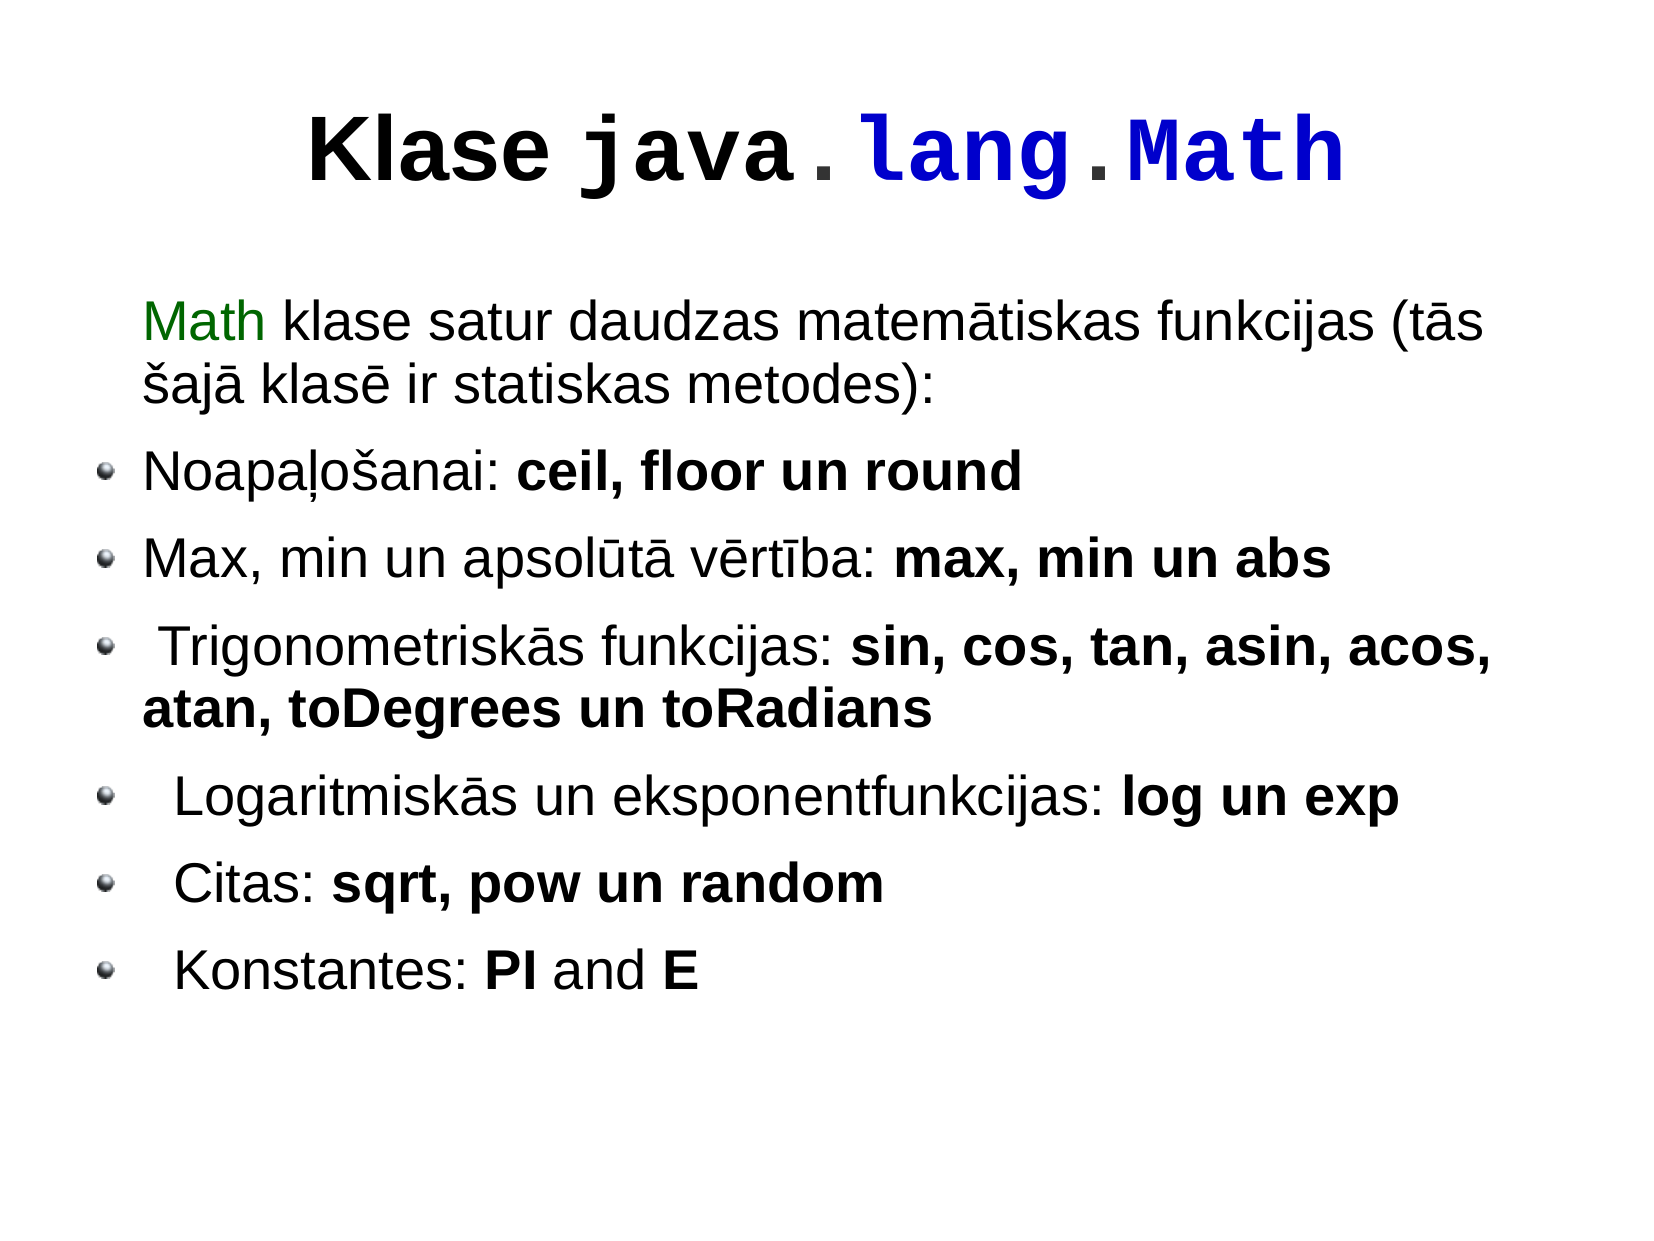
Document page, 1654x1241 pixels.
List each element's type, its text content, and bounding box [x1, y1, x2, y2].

title Klase java.lang.Math [82, 49, 1571, 257]
list Math klase satur daudzas matemātiskas funkcijas (tās šajā klasē ir statiskas metodes): Noapaļošanai: ceil, floor un round Max, min un apsolūtā vērtība: max, min un abs Trigonometriskās funkcijas: sin, cos, tan, asin, acos, atan, toDegrees un toRadians Logaritmiskās un eksponentfunkcijas: log un exp Citas: sqrt, pow un random Konstantes: PI and E [82, 290, 1538, 1010]
